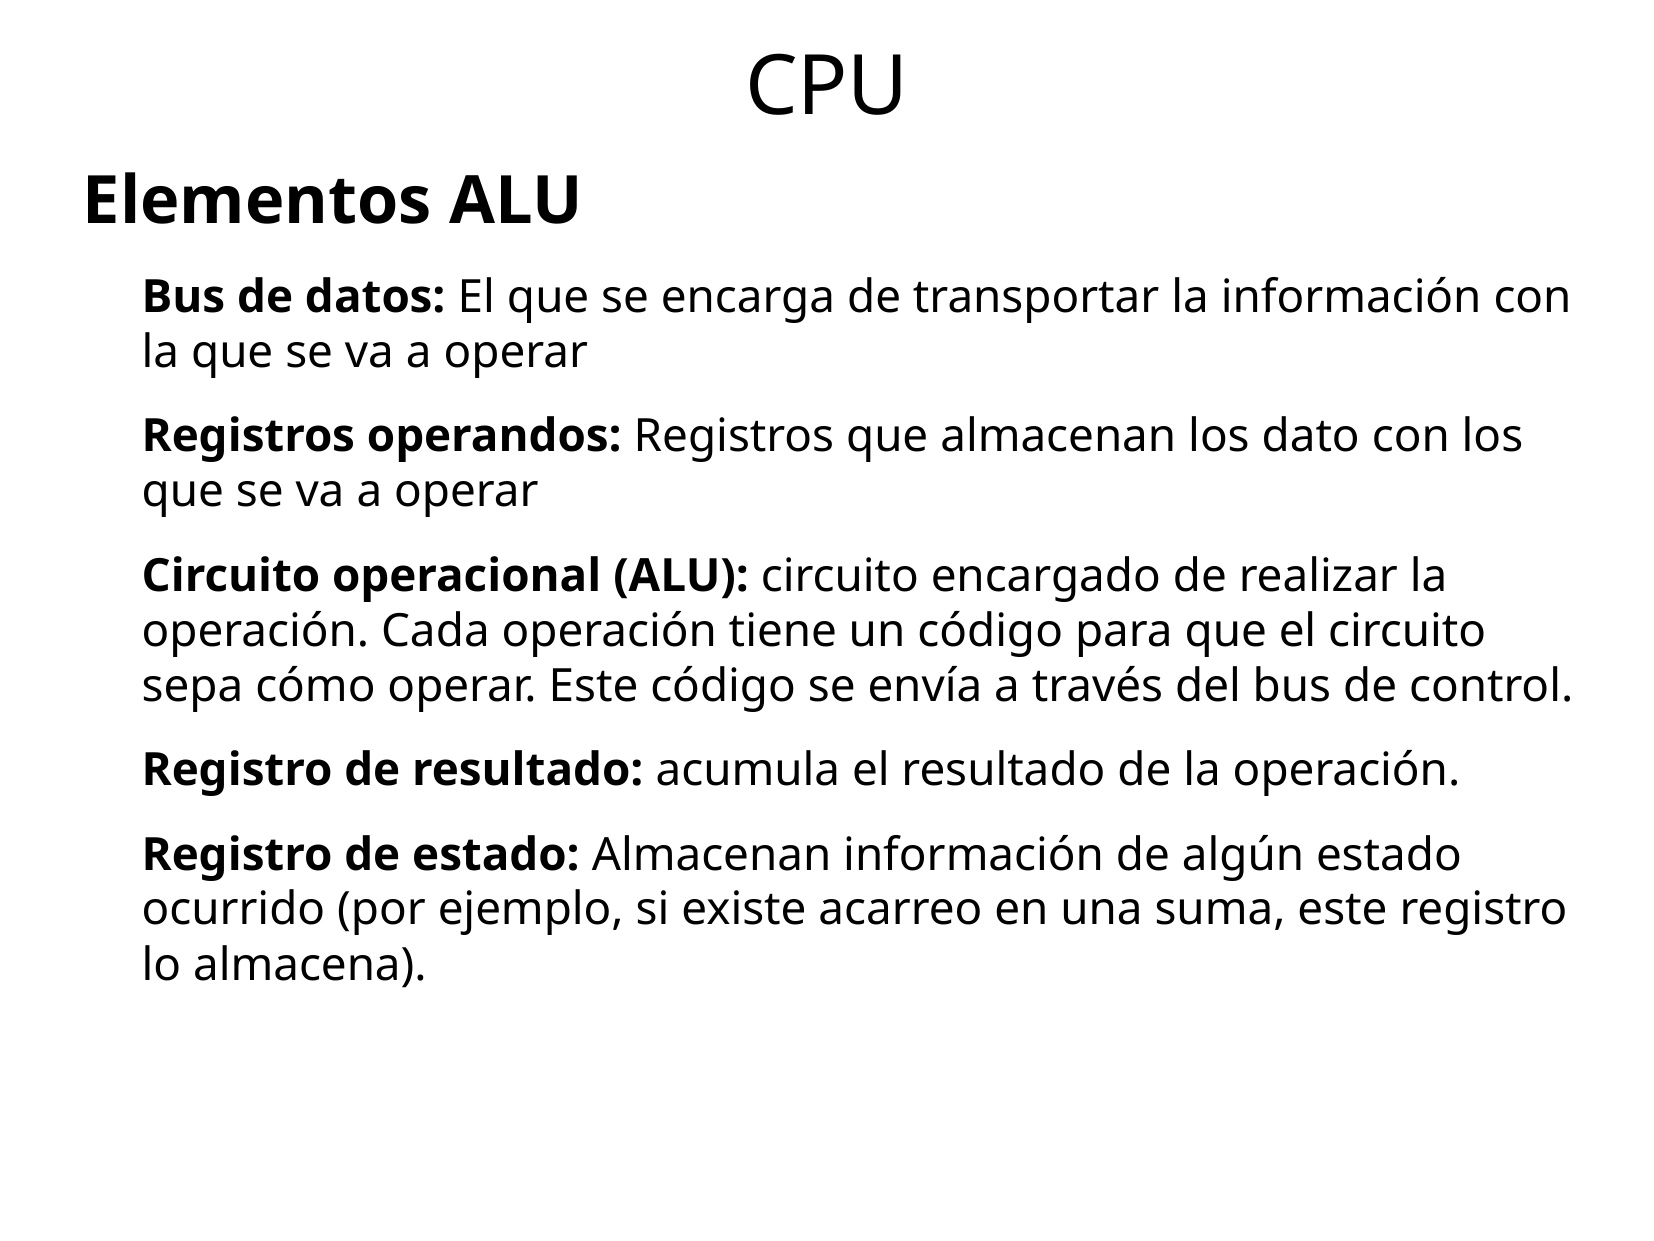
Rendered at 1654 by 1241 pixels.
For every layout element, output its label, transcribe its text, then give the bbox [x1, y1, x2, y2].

subtitle Elementos ALU Bus de datos: El que se encarga de transportar la información con la que se va a operar Registros operandos: Registros que almacenan los dato con los que se va a operar Circuito operacional (ALU): circuito encargado de realizar la operación. Cada operación tiene un código para que el circuito sepa cómo operar. Este código se envía a través del bus de control. Registro de resultado: acumula el resultado de la operación. Registro de estado: Almacenan información de algún estado ocurrido (por ejemplo, si existe acarreo en una suma, este registro lo almacena). [82, 157, 1595, 1241]
title CPU [82, 0, 1572, 162]
